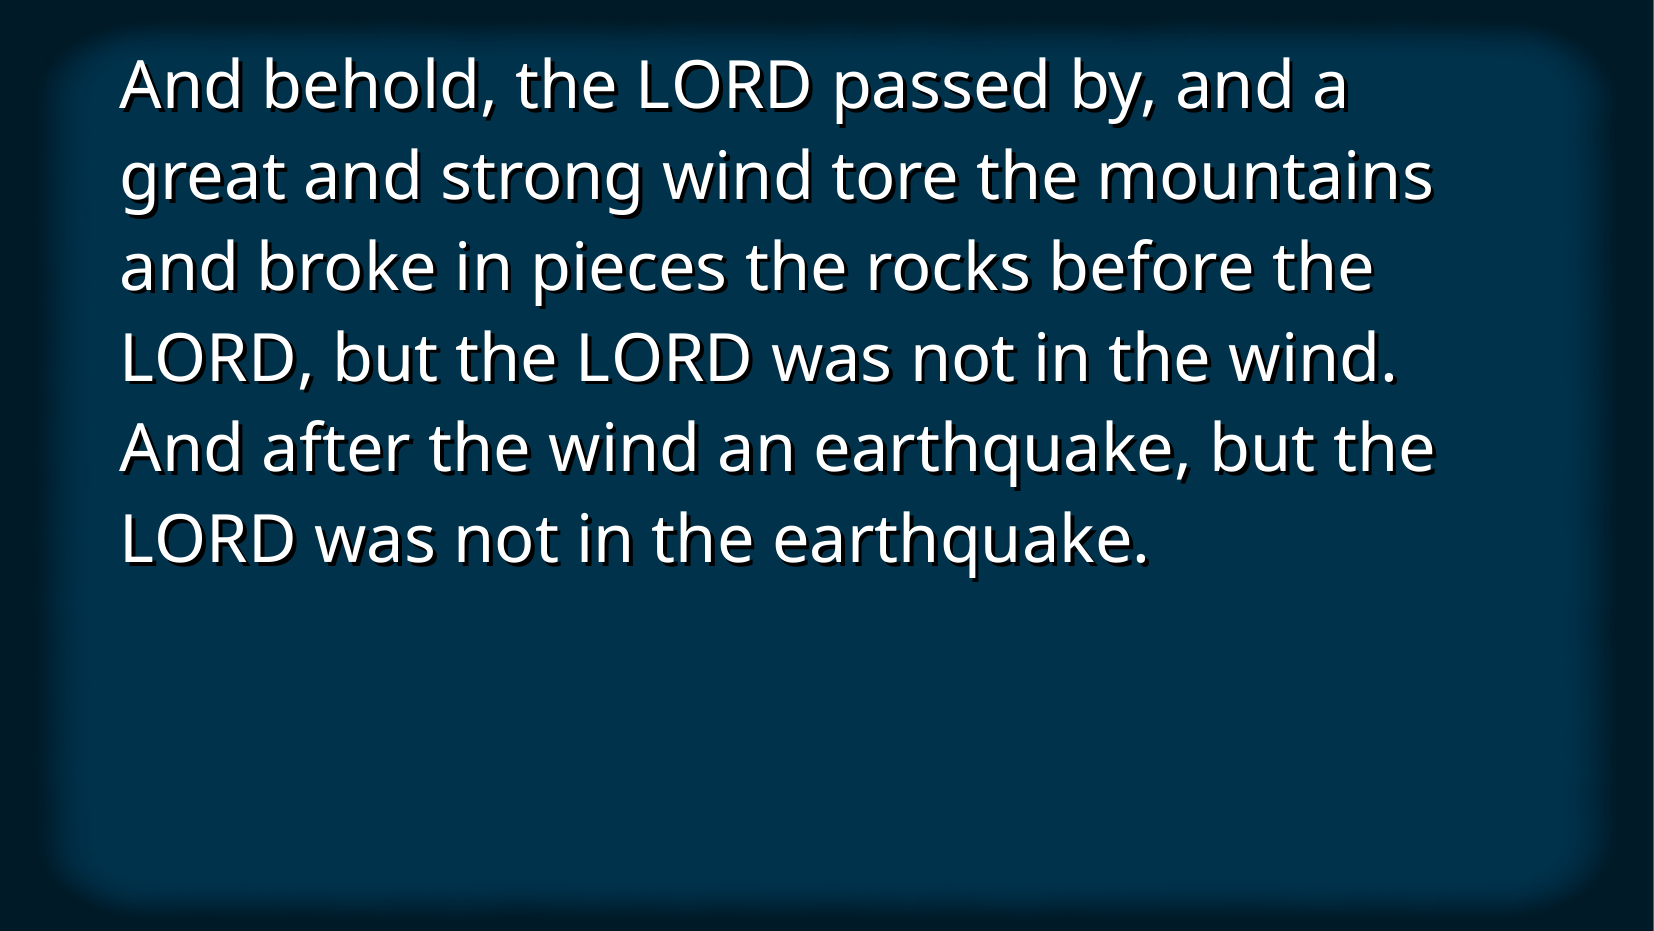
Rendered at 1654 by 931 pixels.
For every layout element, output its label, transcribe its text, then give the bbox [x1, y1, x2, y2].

text_box And behold, the LORD passed by, and a great and strong wind tore the mountains and broke in pieces the rocks before the LORD, but the LORD was not in the wind. And after the wind an earthquake, but the LORD was not in the earthquake. [105, 30, 1546, 578]
picture [0, 0, 1654, 931]
